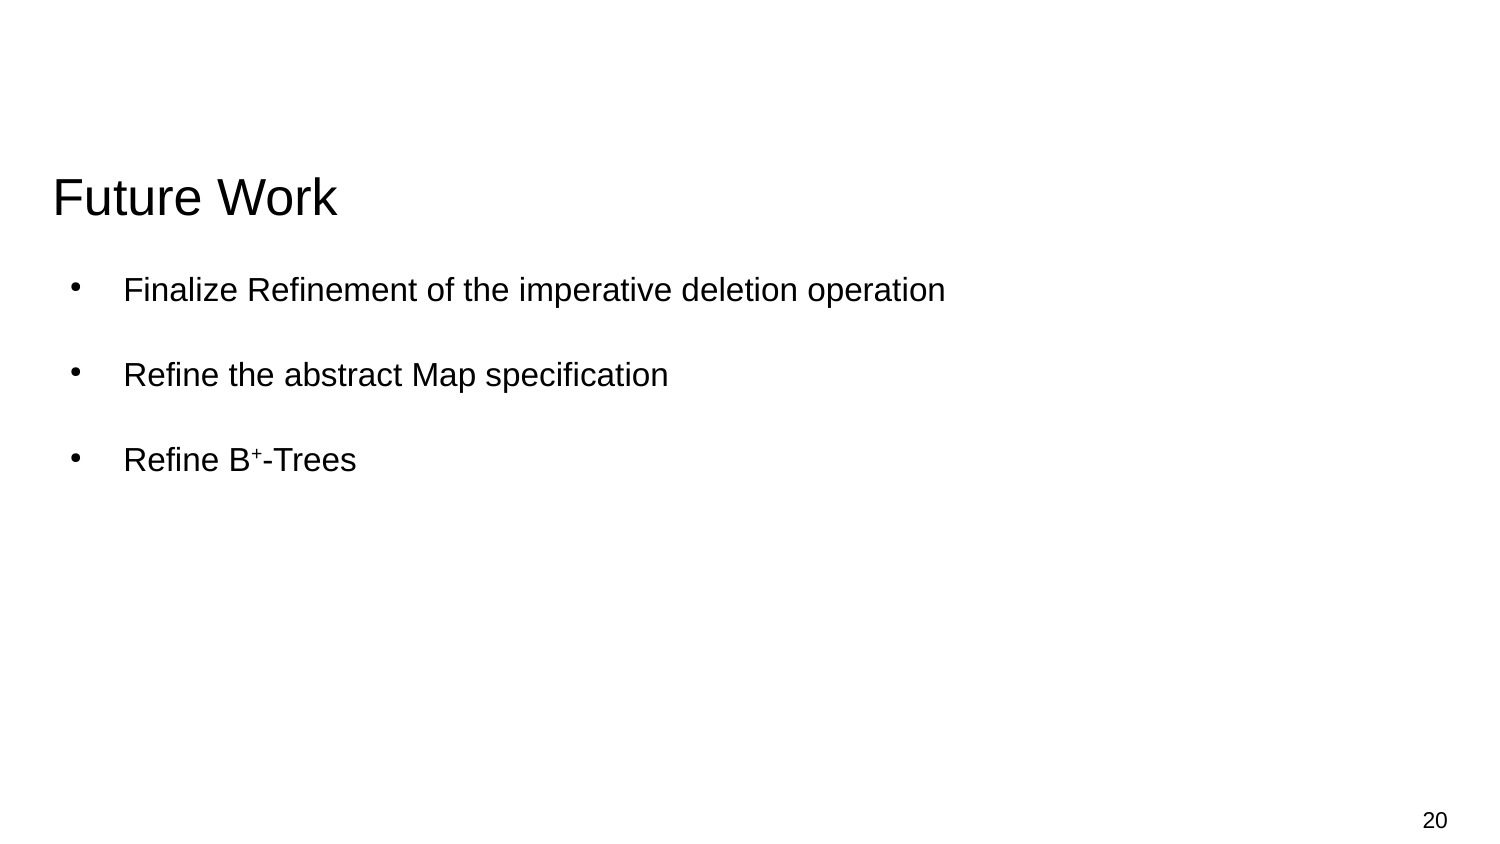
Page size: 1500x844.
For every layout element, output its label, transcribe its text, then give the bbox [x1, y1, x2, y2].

title Future Work [52, 159, 1449, 227]
list Finalize Refinement of the imperative deletion operation Refine the abstract Map specification Refine B+-Trees [52, 262, 1449, 771]
